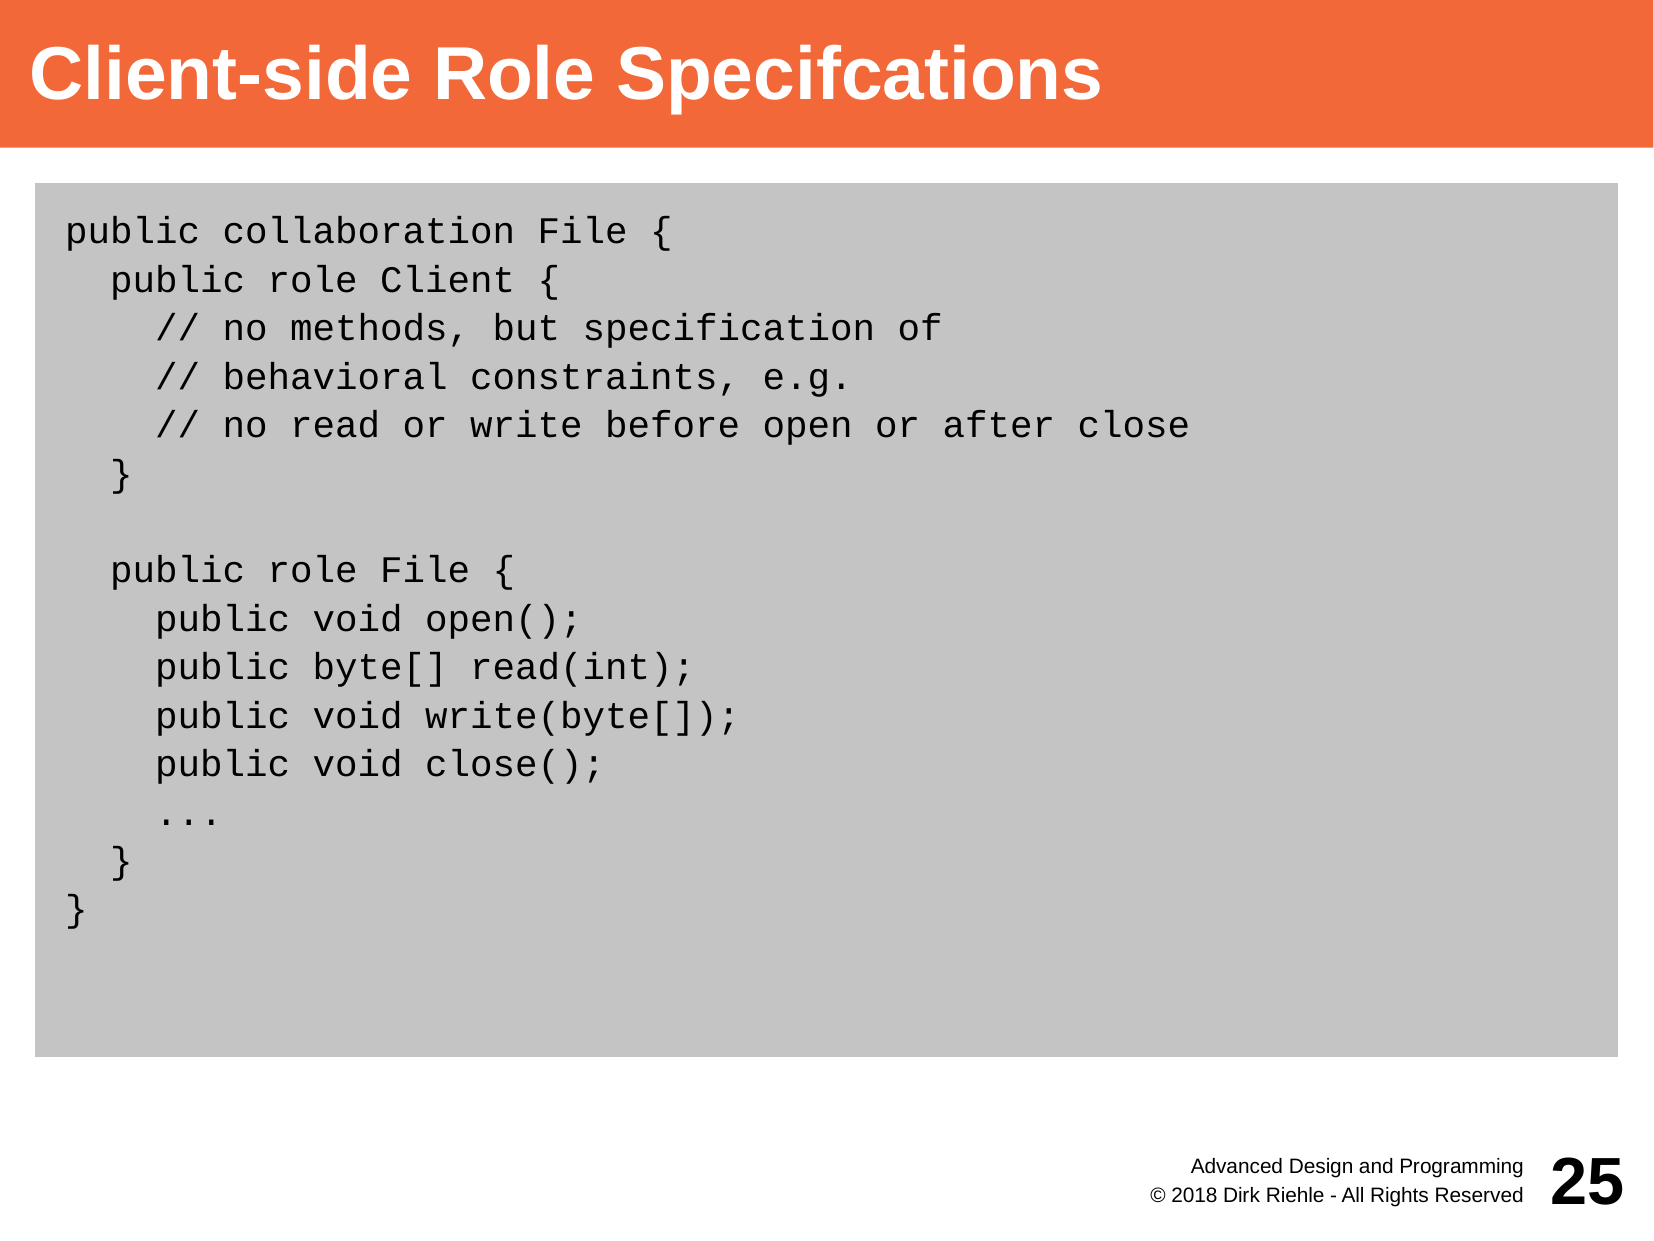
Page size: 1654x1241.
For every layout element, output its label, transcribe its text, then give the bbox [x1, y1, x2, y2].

list public collaboration File { public role Client { // no methods, but specification of // behavioral constraints, e.g. // no read or write before open or after close } public role File { public void open(); public byte[] read(int); public void write(byte[]); public void close(); ... } } [29, 177, 1625, 1063]
title Client-side Role Specifcations [0, 0, 1654, 148]
